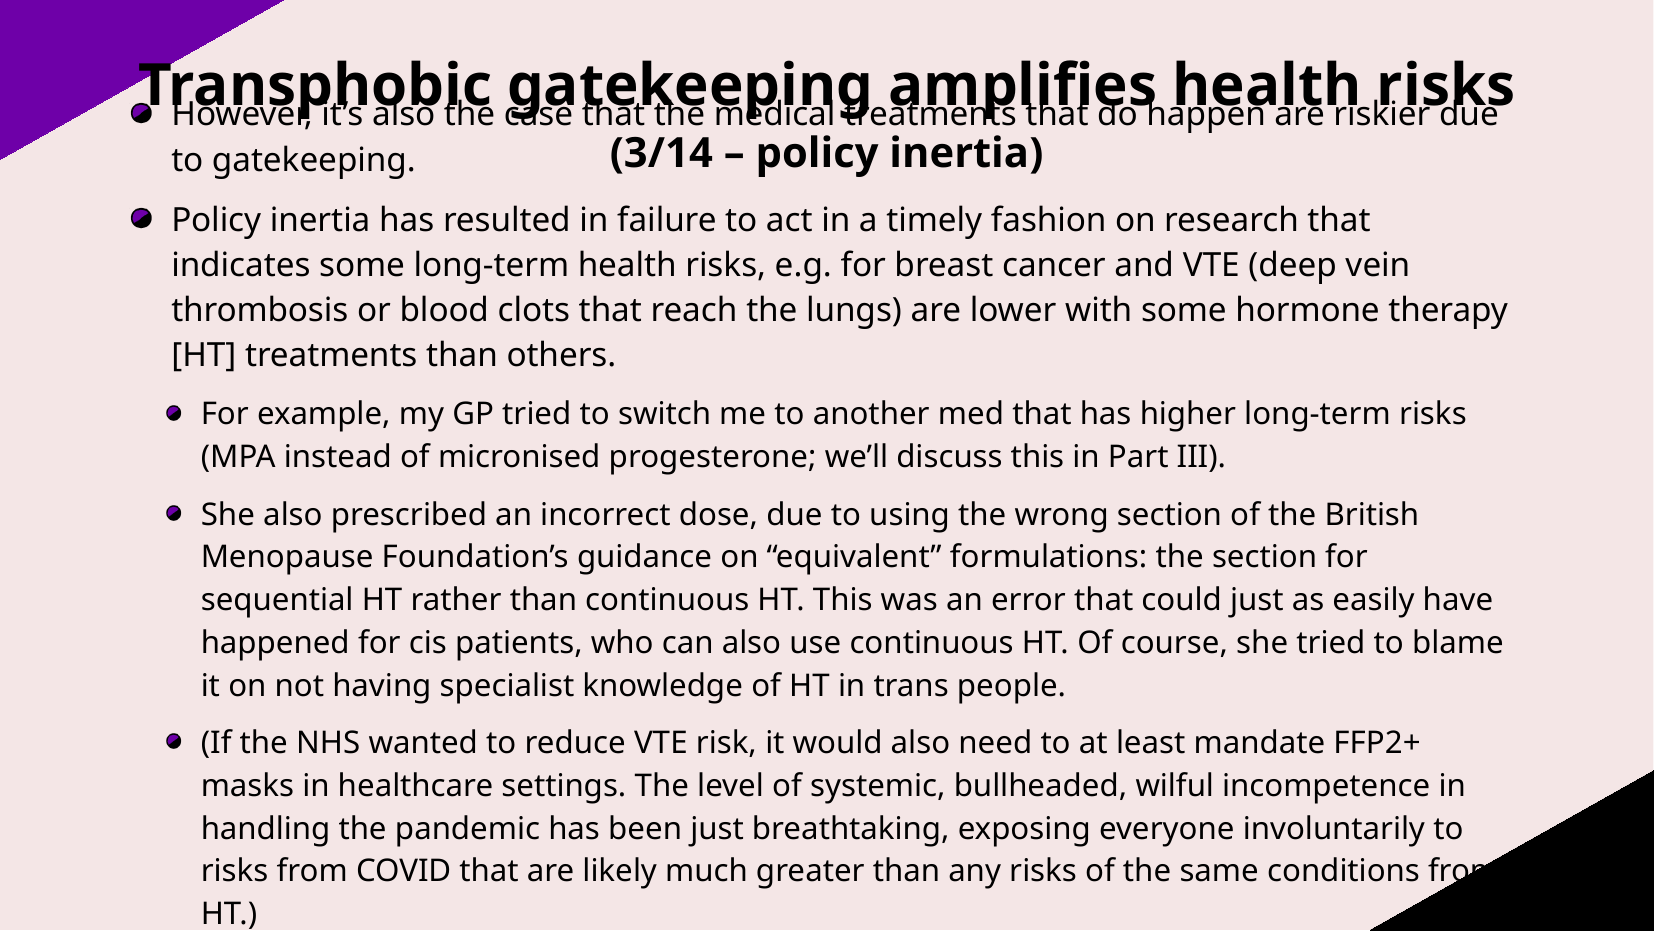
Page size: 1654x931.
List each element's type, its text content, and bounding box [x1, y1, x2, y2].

subtitle However, it’s also the case that the medical treatments that do happen are riskier due to gatekeeping. Policy inertia has resulted in failure to act in a timely fashion on research that indicates some long-term health risks, e.g. for breast cancer and VTE (deep vein thrombosis or blood clots that reach the lungs) are lower with some hormone therapy [HT] treatments than others. For example, my GP tried to switch me to another med that has higher long-term risks (MPA instead of micronised progesterone; we’ll discuss this in Part III). She also prescribed an incorrect dose, due to using the wrong section of the British Menopause Foundation’s guidance on “equivalent” formulations: the section for sequential HT rather than continuous HT. This was an error that could just as easily have happened for cis patients, who can also use continuous HT. Of course, she tried to blame it on not having specialist knowledge of HT in trans people. (If the NHS wanted to reduce VTE risk, it would also need to at least mandate FFP2+ masks in healthcare settings. The level of systemic, bullheaded, wilful incompetence in handling the pandemic has been just breathtaking, exposing everyone involuntarily to risks from COVID that are likely much greater than any risks of the same conditions from HT.) [129, 187, 1512, 838]
title Transphobic gatekeeping amplifies health risks (3/14 – policy inertia) [82, 35, 1571, 187]
text_box [1370, 770, 1654, 931]
text_box [0, 0, 284, 160]
